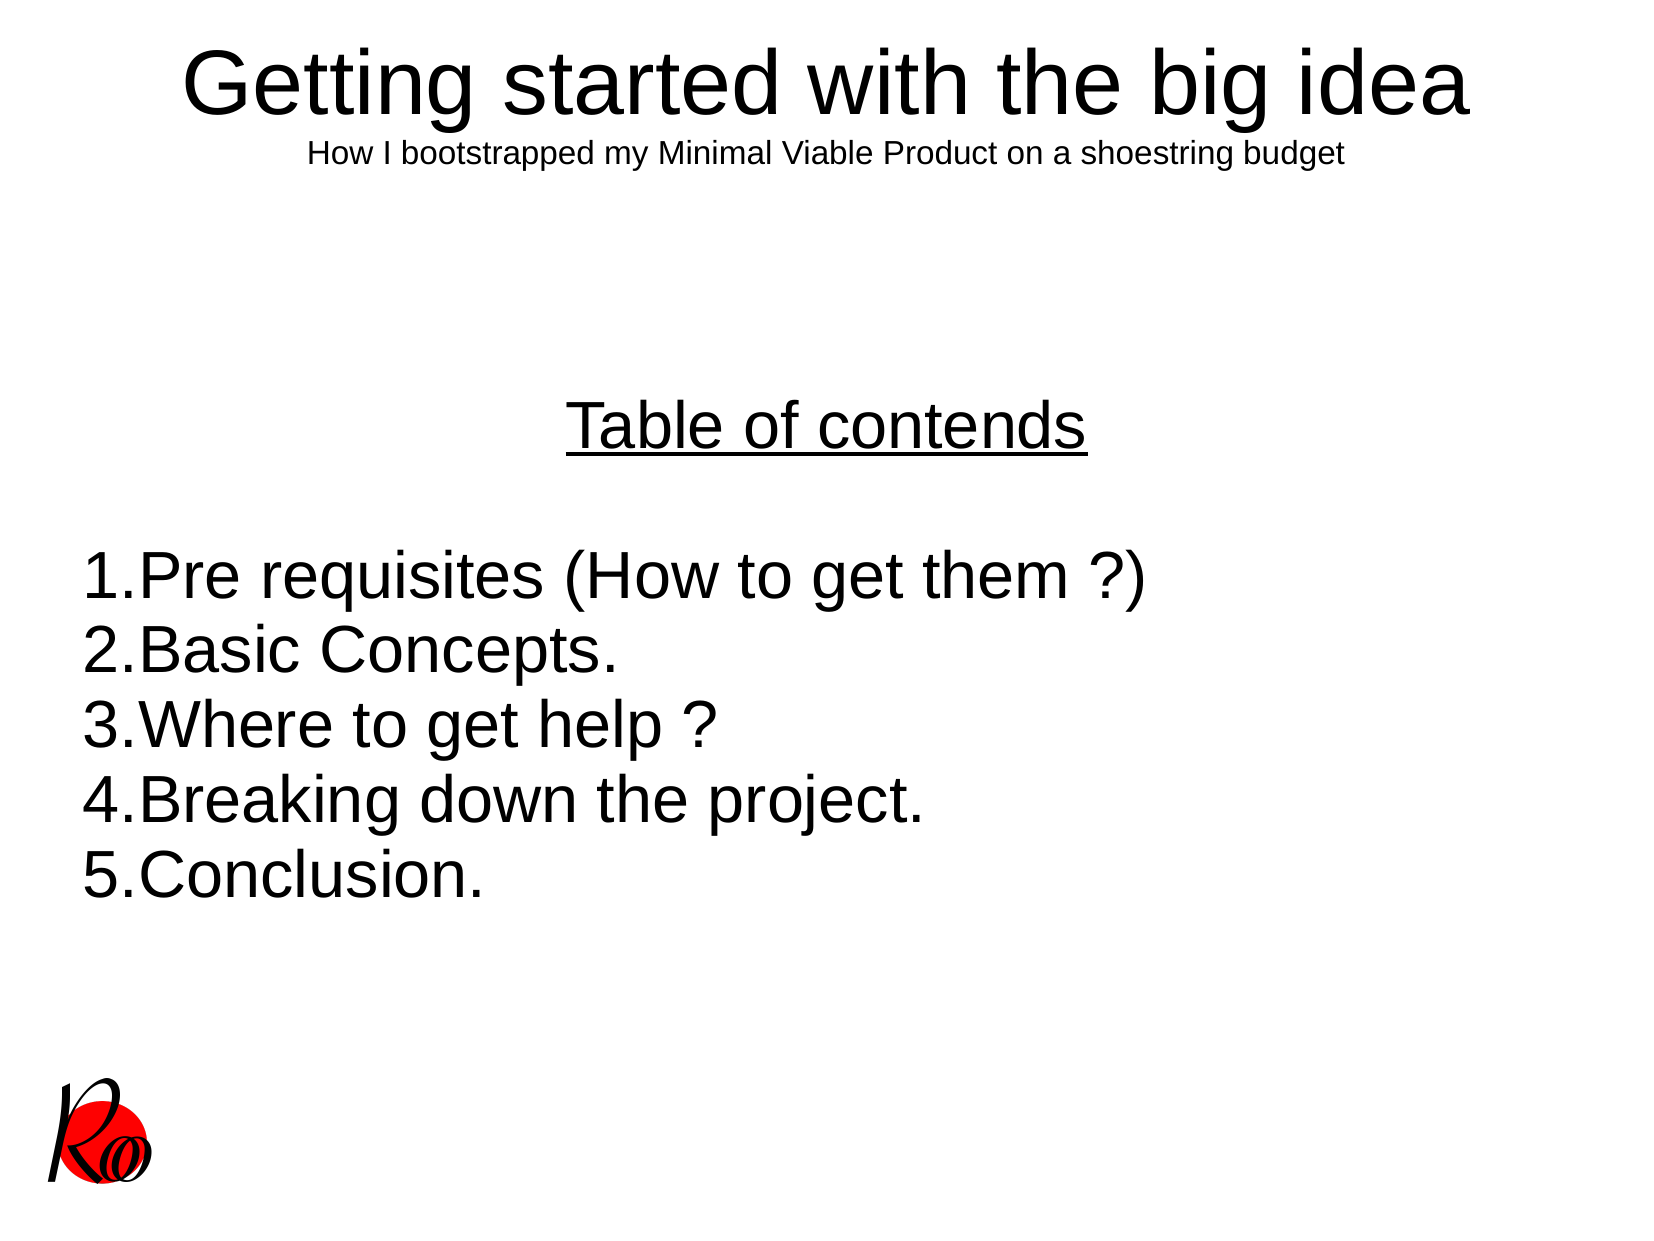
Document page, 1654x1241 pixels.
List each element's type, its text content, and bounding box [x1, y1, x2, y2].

title Getting started with the big idea How I bootstrapped my Minimal Viable Product on a shoestring budget [82, 32, 1571, 274]
picture [45, 1078, 152, 1186]
subtitle Table of contends Pre requisites (How to get them ?) Basic Concepts. Where to get help ? Breaking down the project. Conclusion. [82, 290, 1571, 1010]
